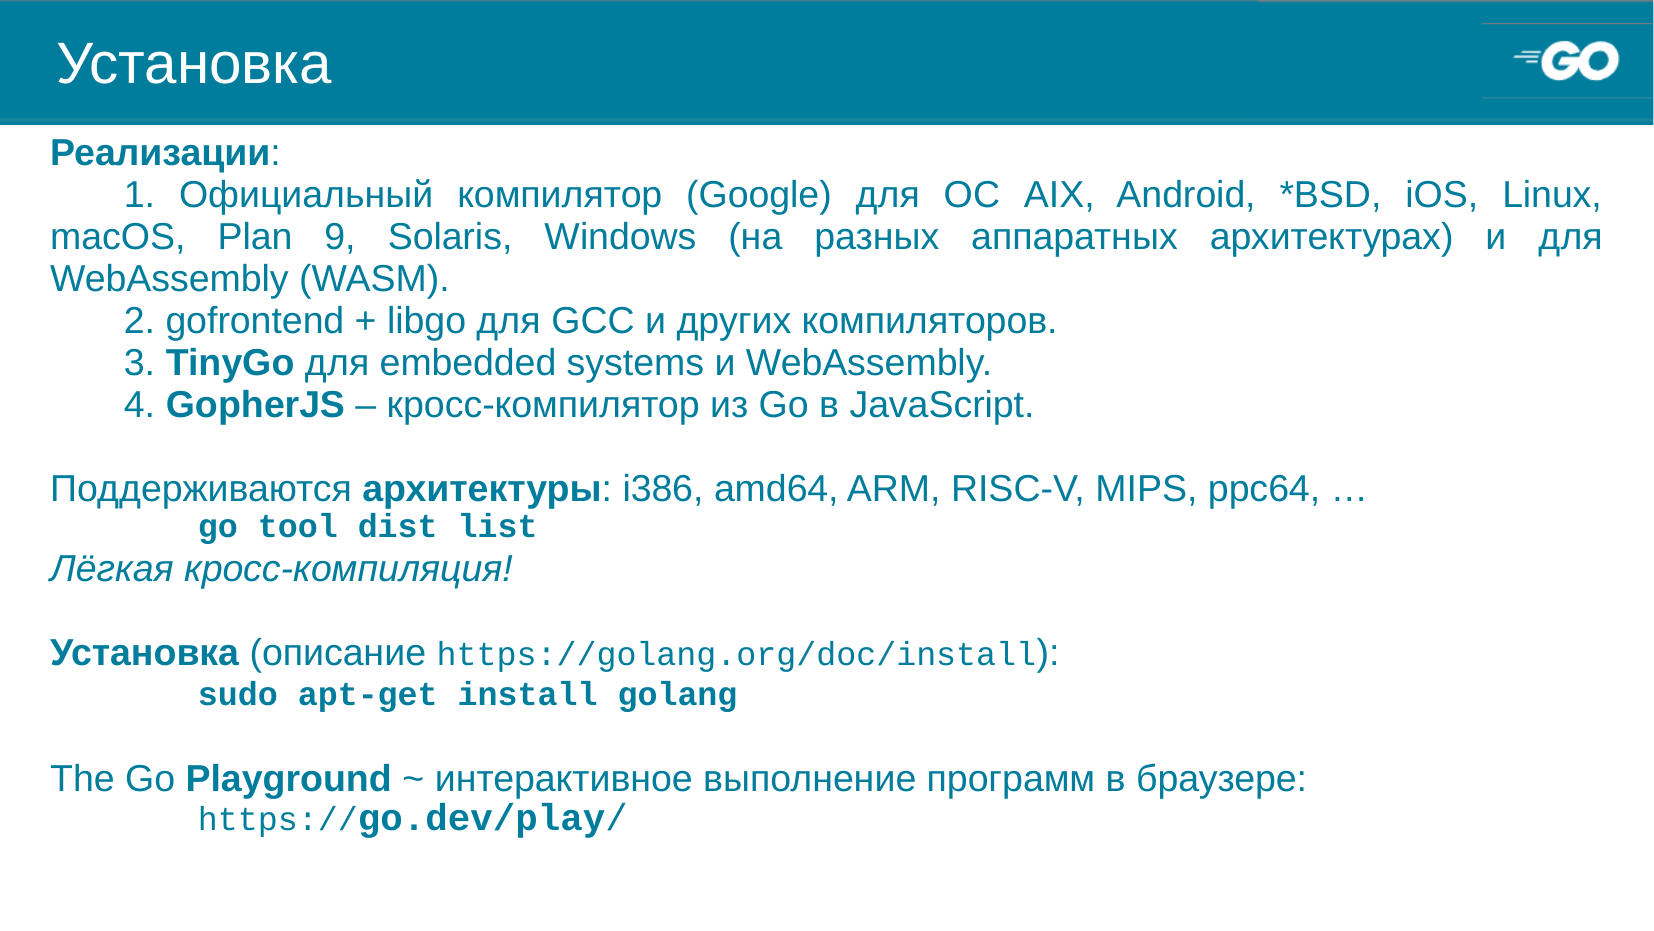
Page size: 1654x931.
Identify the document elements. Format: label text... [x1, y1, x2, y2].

text_box Реализации: 1. Официальный компилятор (Google) для ОС AIX, Android, *BSD, iOS, Linux, macOS, Plan 9, Solaris, Windows (на разных аппаратных архитектурах) и для WebAssembly (WASM). 2. gofrontend + libgo для GCC и других компиляторов. 3. TinyGo для embedded systems и WebAssembly. 4. GopherJS – кросс-компилятор из Go в JavaScript. Поддерживаются архитектуры: i386, amd64, ARM, RISC-V, MIPS, ppc64, … go tool dist list Лёгкая кросс-компиляция! Установка (описание https://golang.org/doc/install): sudo apt-get install golang The Go Playground ~ интерактивное выполнение программ в браузере: https://go.dev/play/ [35, 124, 1619, 898]
picture [1542, 41, 1619, 81]
text_box Установка [41, 23, 1495, 104]
